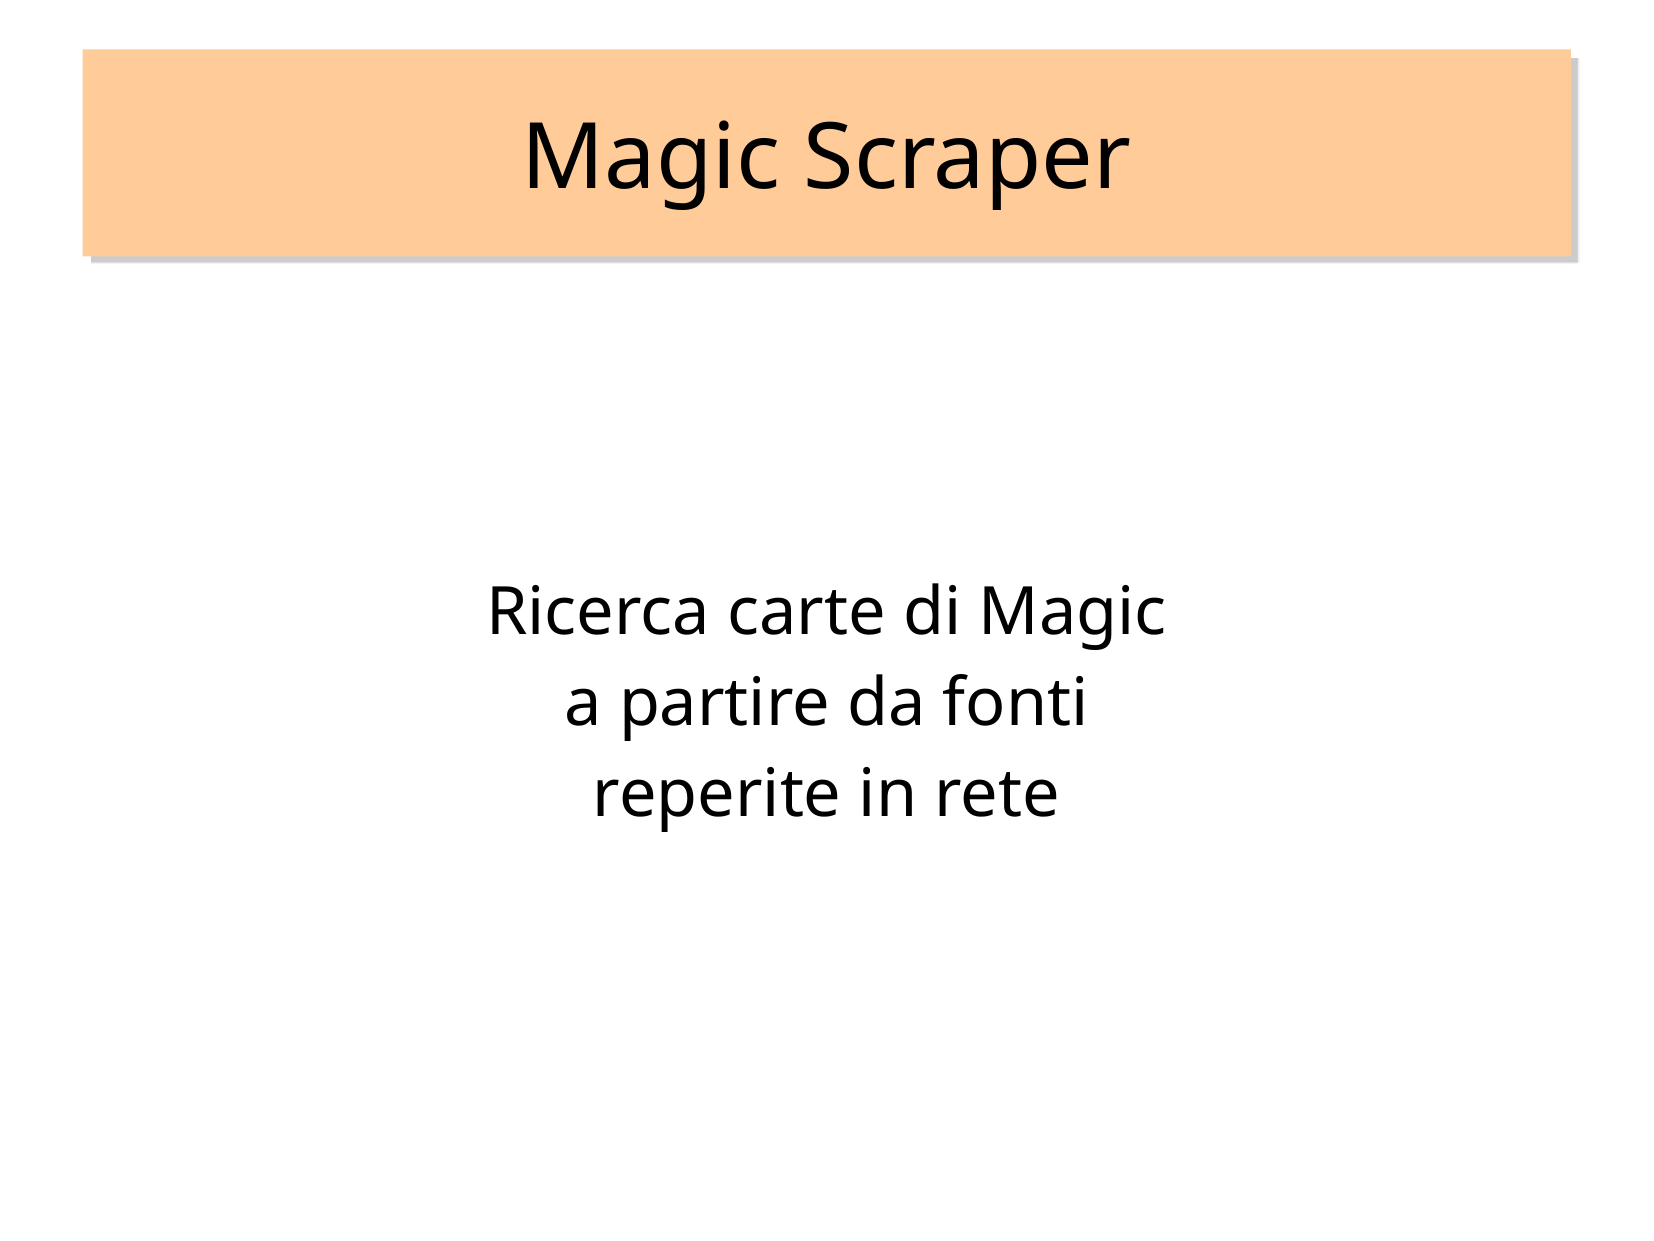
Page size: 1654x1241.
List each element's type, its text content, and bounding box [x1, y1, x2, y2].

title Magic Scraper [82, 49, 1571, 257]
subtitle Ricerca carte di Magic a partire da fonti reperite in rete [82, 290, 1571, 1109]
